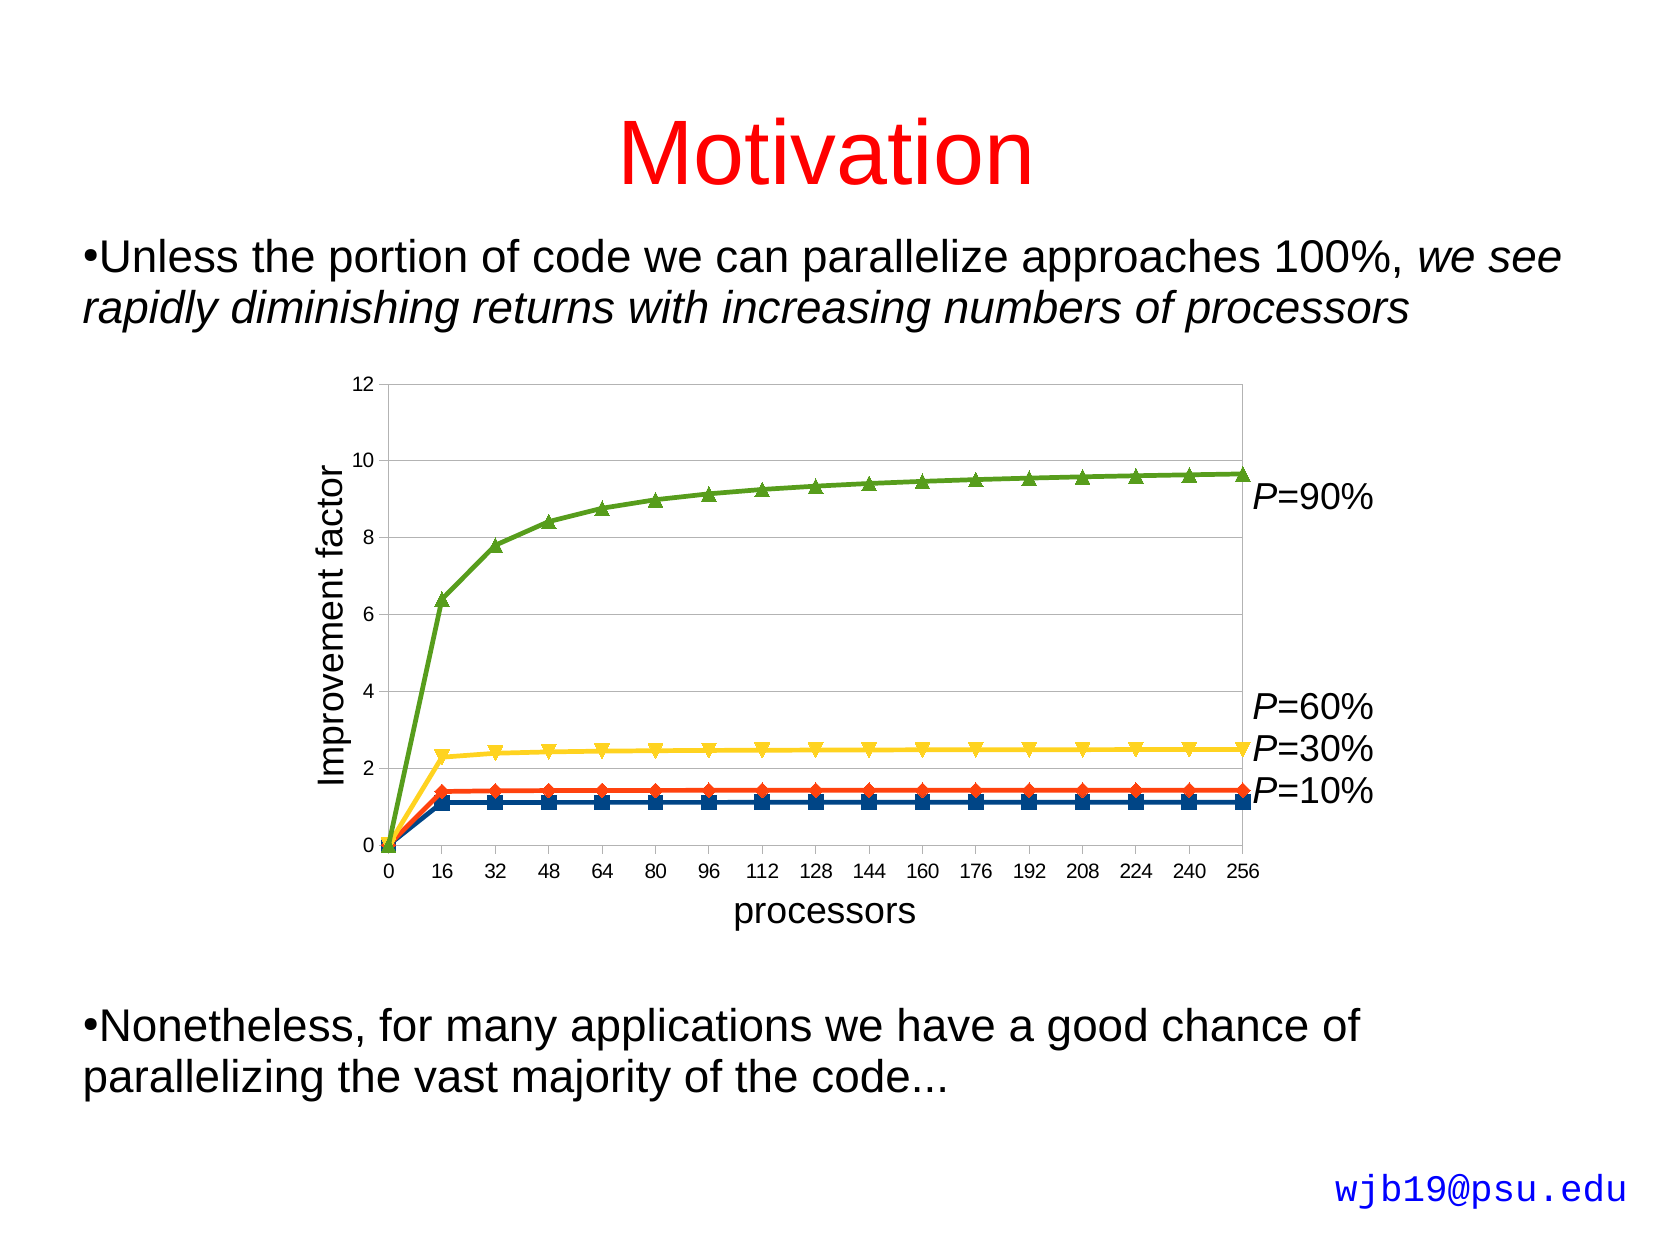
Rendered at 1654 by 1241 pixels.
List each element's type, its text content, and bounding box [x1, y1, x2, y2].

text_box processors [718, 882, 932, 940]
subtitle Unless the portion of code we can parallelize approaches 100%, we see rapidly diminishing returns with increasing numbers of processors Nonetheless, for many applications we have a good chance of parallelizing the vast majority of the code... [82, 231, 1571, 1154]
text_box P=90% P=60% P=30% P=10% [1237, 468, 1389, 819]
text_box Improvement factor [300, 450, 359, 803]
title Motivation [82, 49, 1571, 231]
text_box wjb19@psu.edu [1320, 1162, 1643, 1220]
chart [333, 361, 1279, 894]
